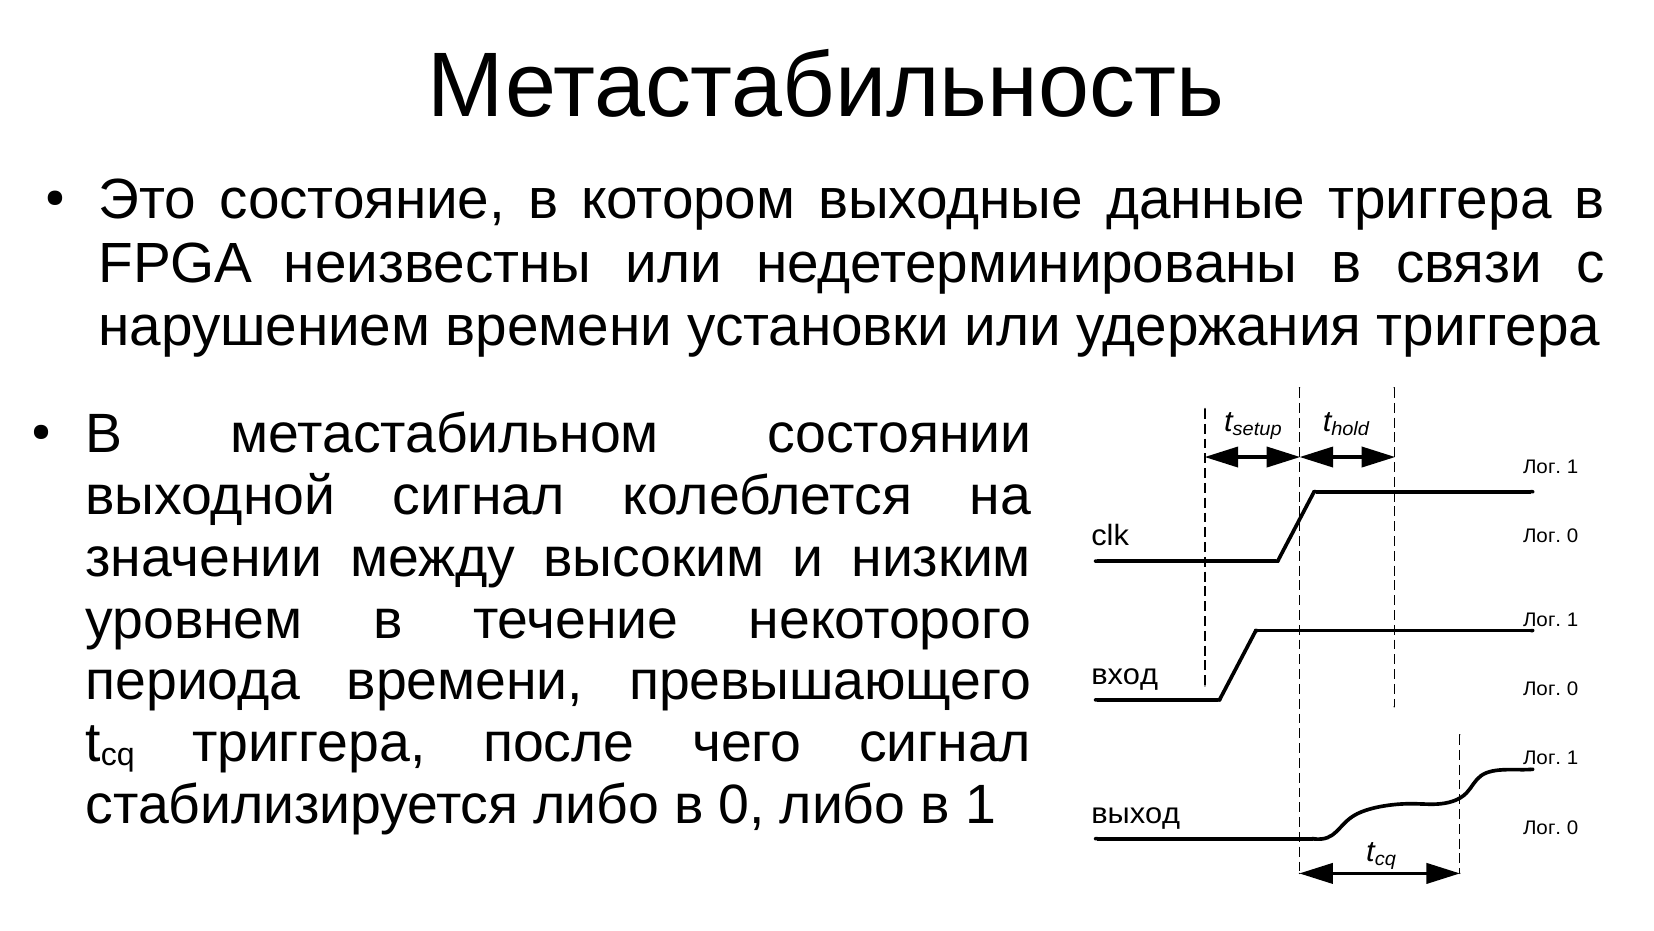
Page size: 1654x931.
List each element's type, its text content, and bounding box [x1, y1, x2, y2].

list В метастабильном состоянии выходной сигнал колеблется на значении между высоким и низким уровнем в течение некоторого периода времени, превышающего tcq триггера, после чего сигнал стабилизируется либо в 0, либо в 1 [26, 402, 1032, 873]
title Метастабильность [82, 7, 1571, 163]
list Это состояние, в котором выходные данные триггера в FPGA неизвестны или недетерминированы в связи с нарушением времени установки или удержания триггера [30, 167, 1606, 376]
picture [1074, 380, 1614, 913]
